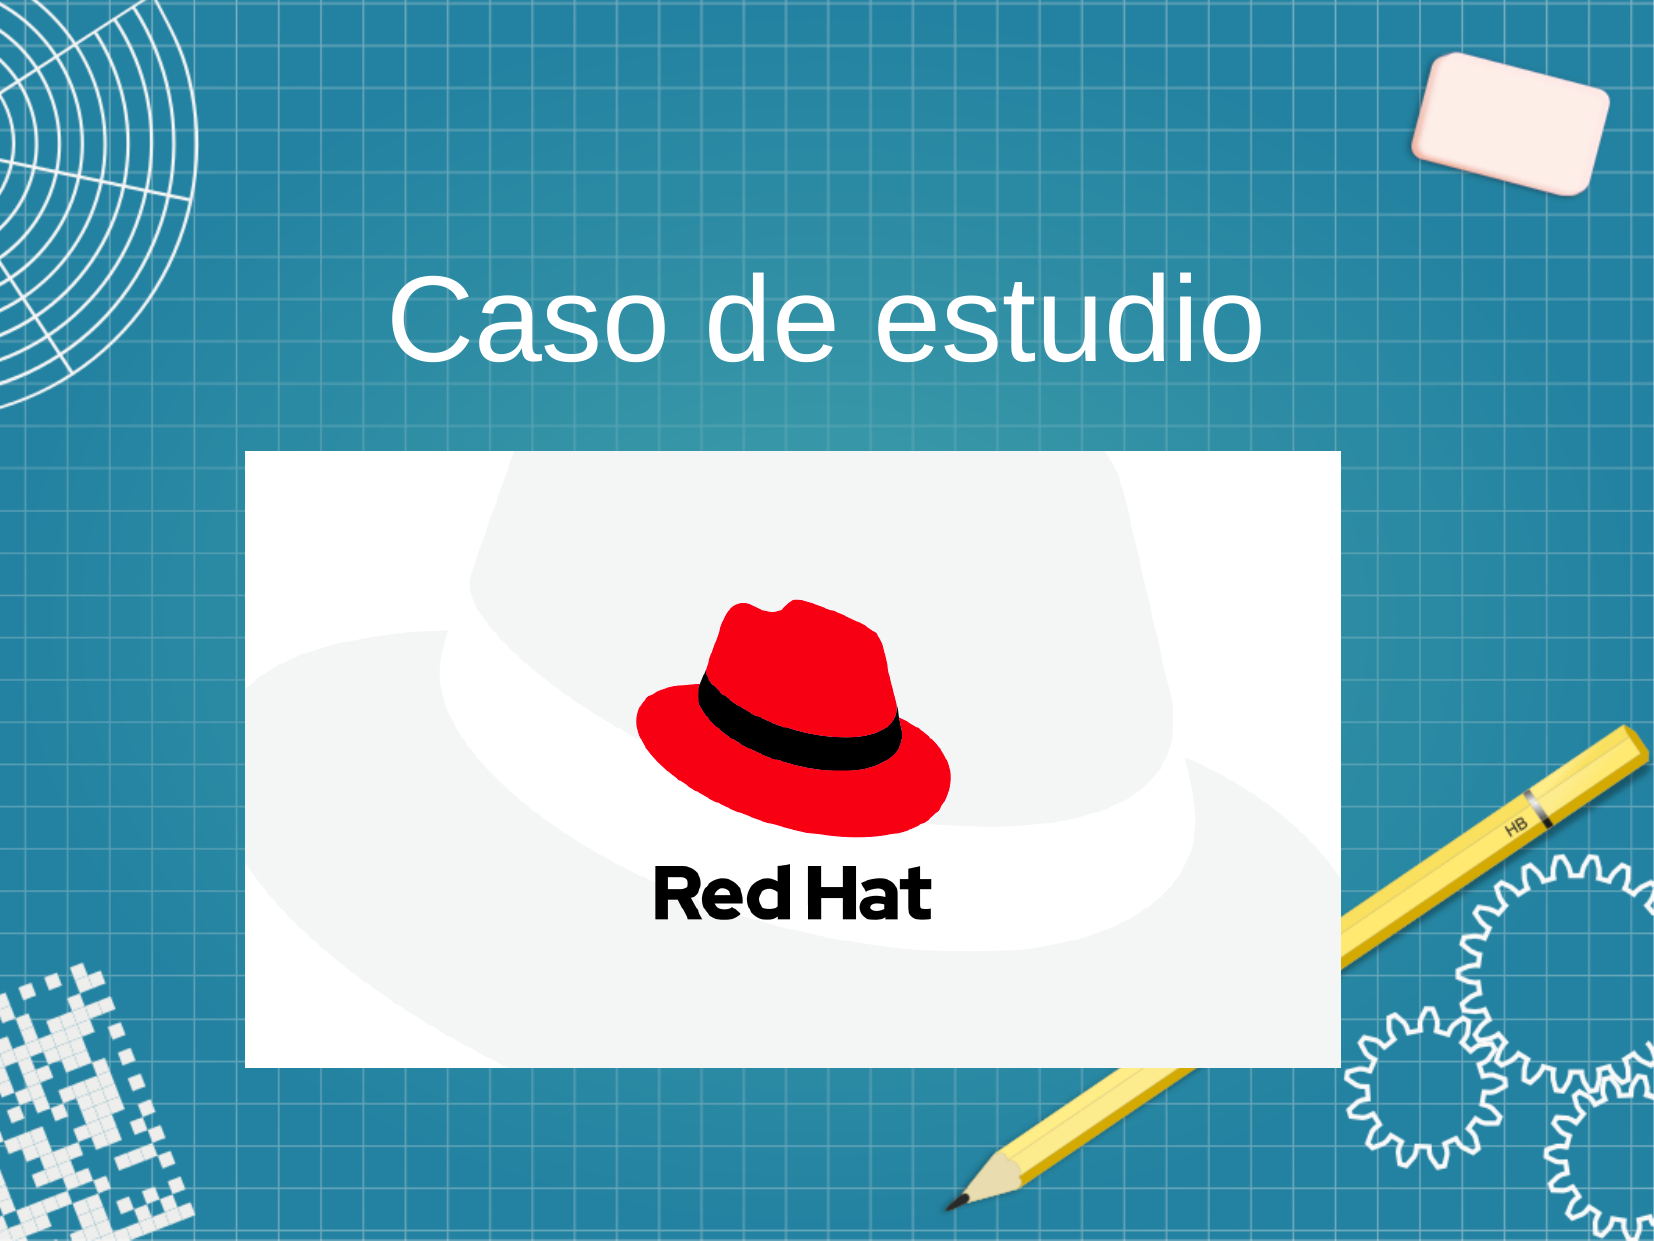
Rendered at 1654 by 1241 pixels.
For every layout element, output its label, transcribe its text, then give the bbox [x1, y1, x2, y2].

picture [0, 0, 1654, 1241]
title Caso de estudio [82, 177, 1571, 461]
